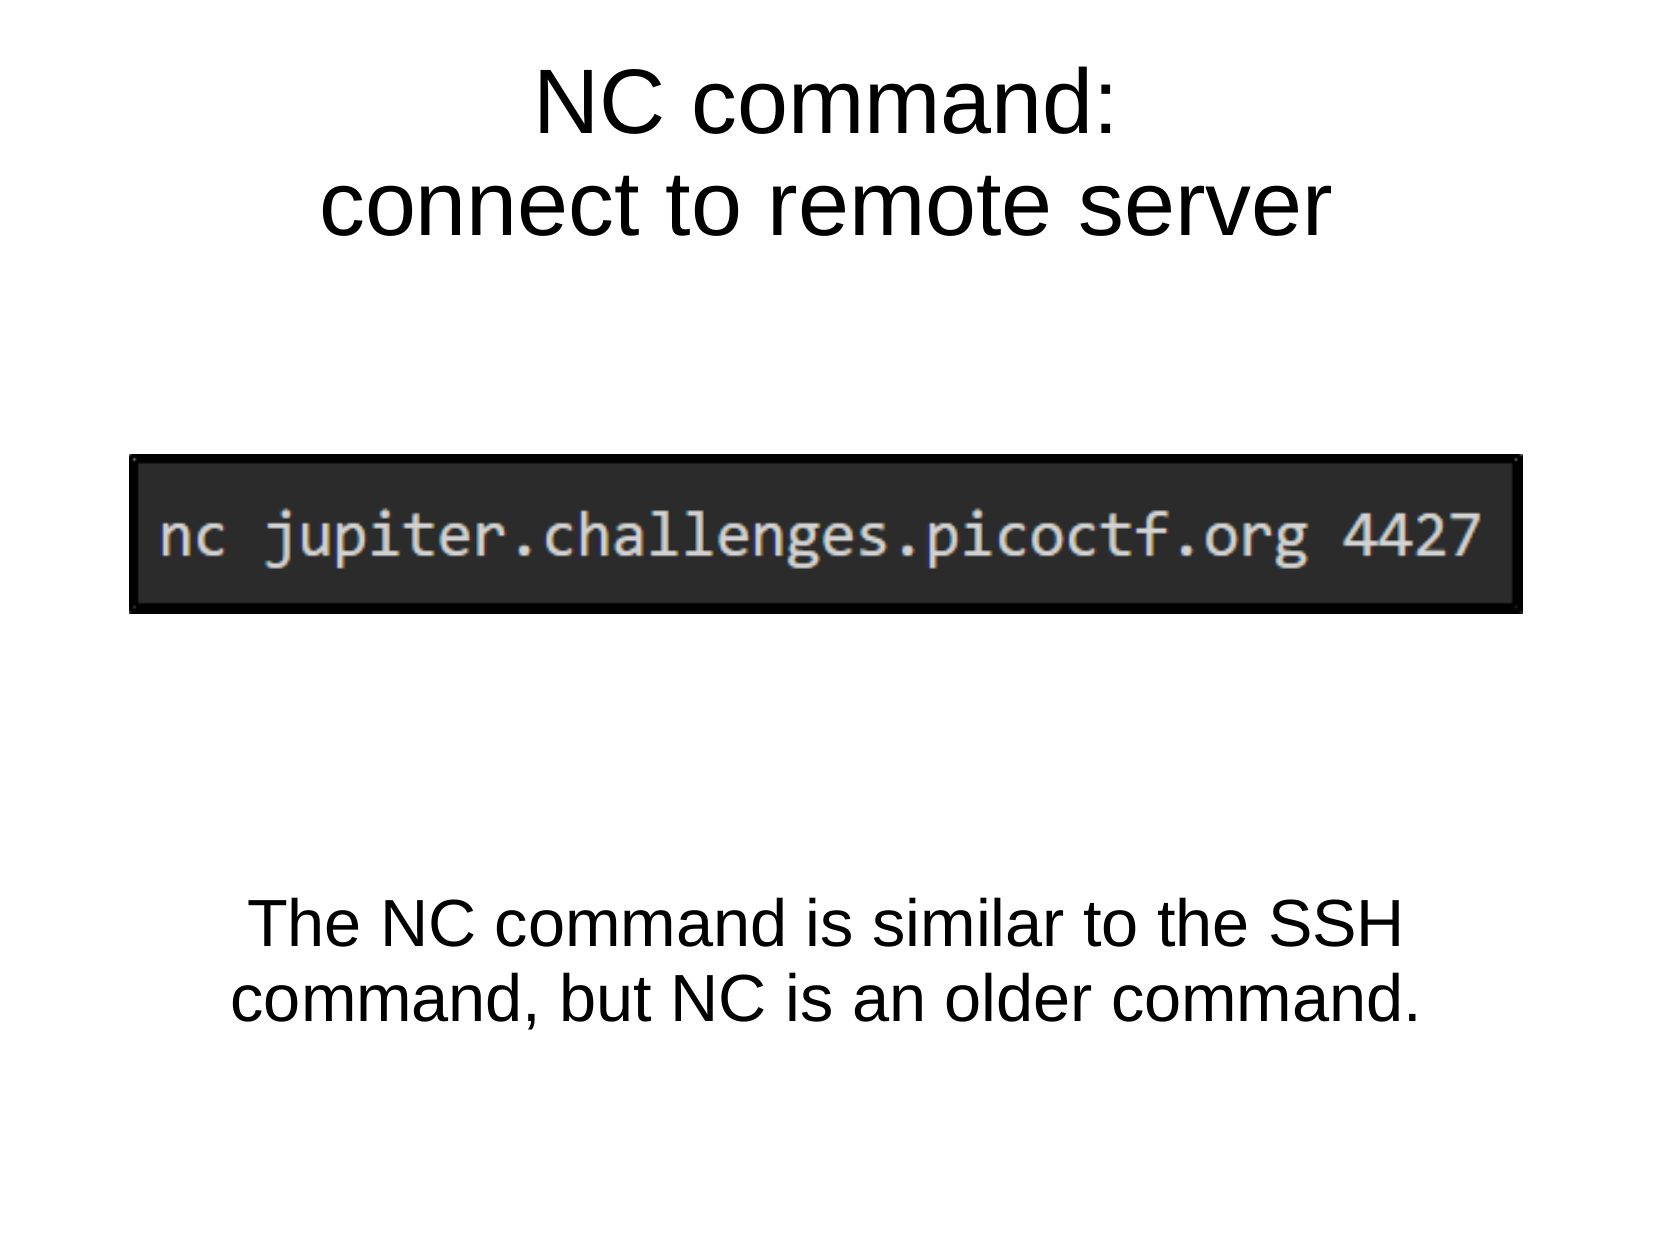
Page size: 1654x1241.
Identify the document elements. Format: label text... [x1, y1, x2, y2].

title NC command: connect to remote server [82, 49, 1571, 257]
picture [129, 454, 1523, 614]
subtitle The NC command is similar to the SSH command, but NC is an older command. [82, 290, 1571, 1109]
